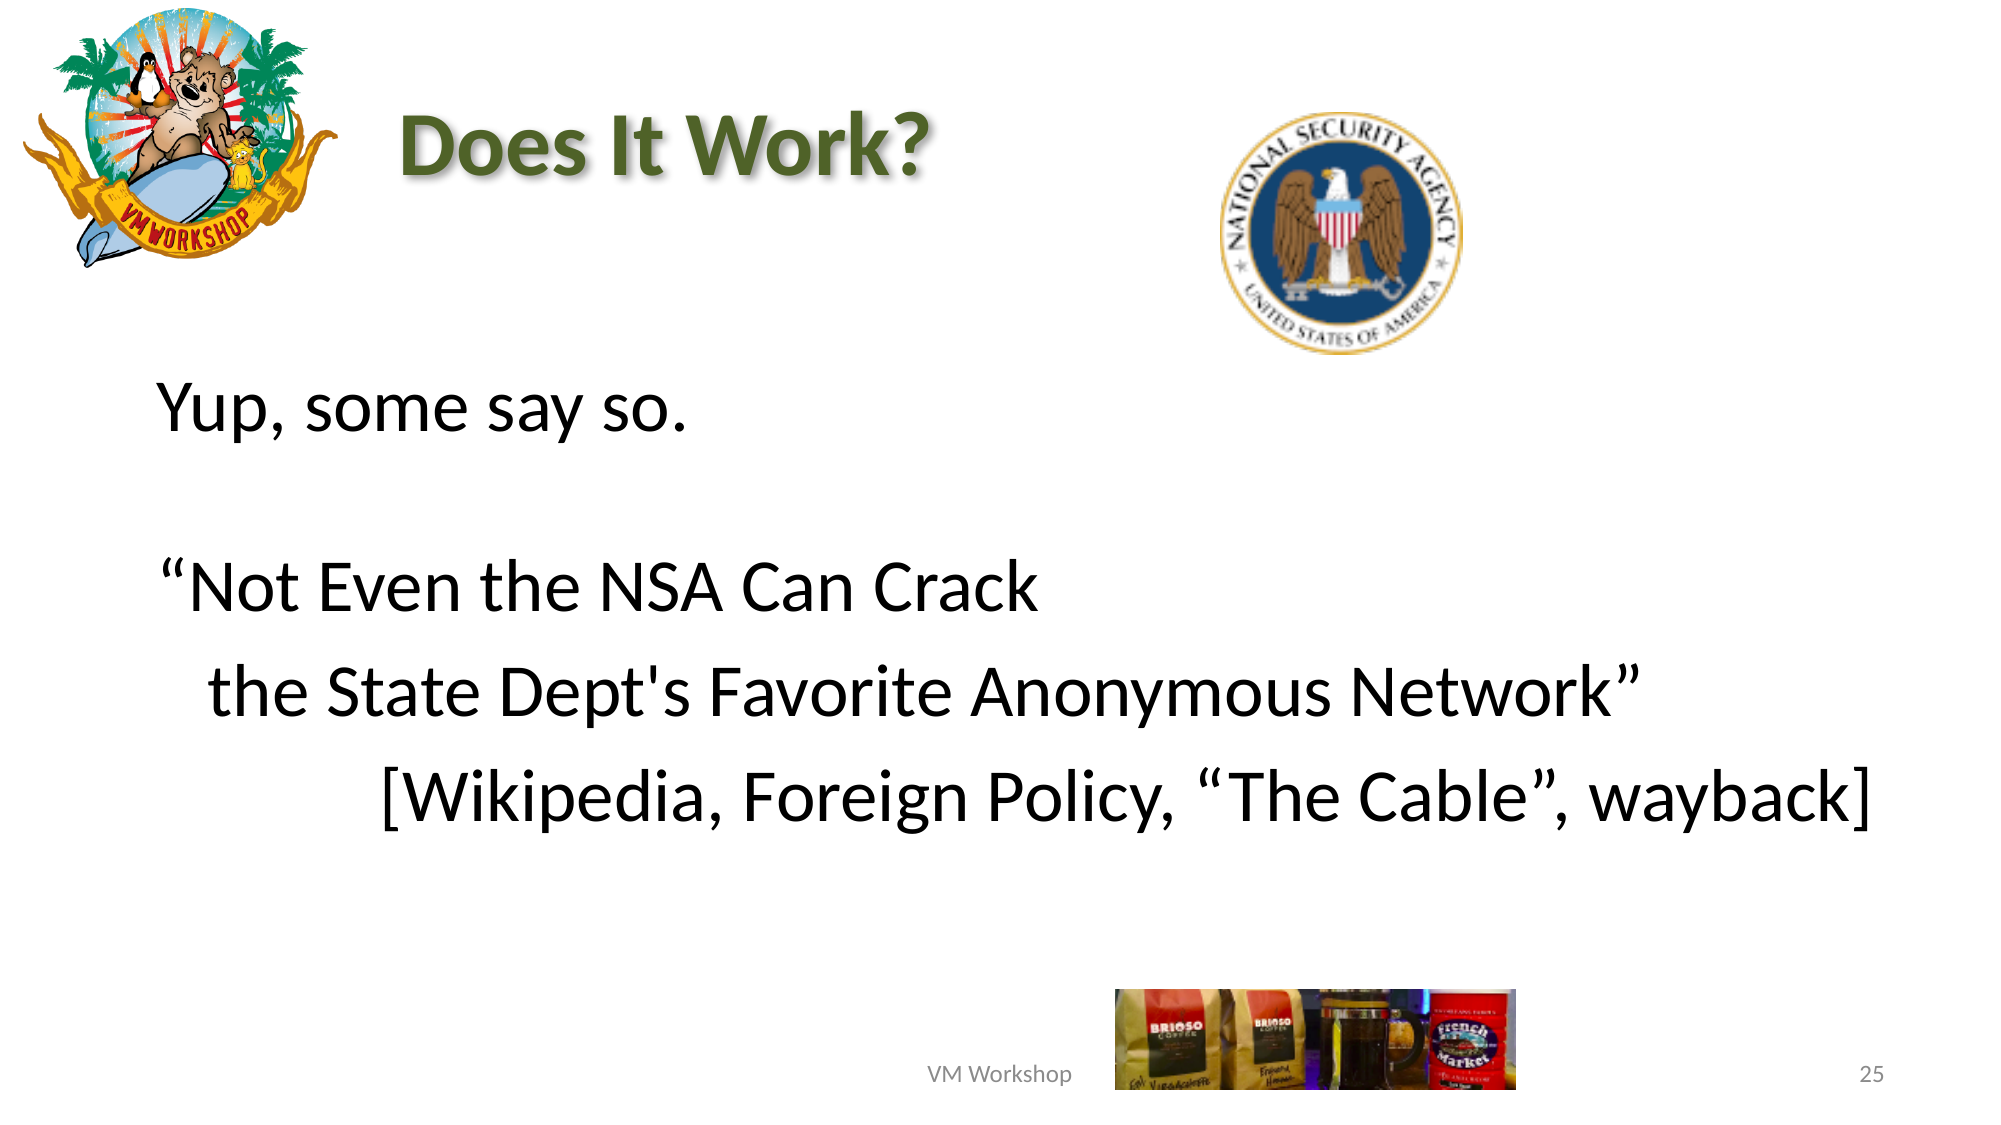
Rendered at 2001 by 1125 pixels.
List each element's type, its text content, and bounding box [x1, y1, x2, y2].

title Does It Work? [383, 45, 1913, 233]
picture [1115, 1041, 1516, 1090]
picture [1220, 112, 1463, 355]
list Yup, some say so. “Not Even the NSA Can Crack the State Dept's Favorite Anonymous Network” [Wikipedia, Foreign Policy, “The Cable”, wayback] [156, 251, 1876, 1041]
picture [23, 8, 338, 269]
